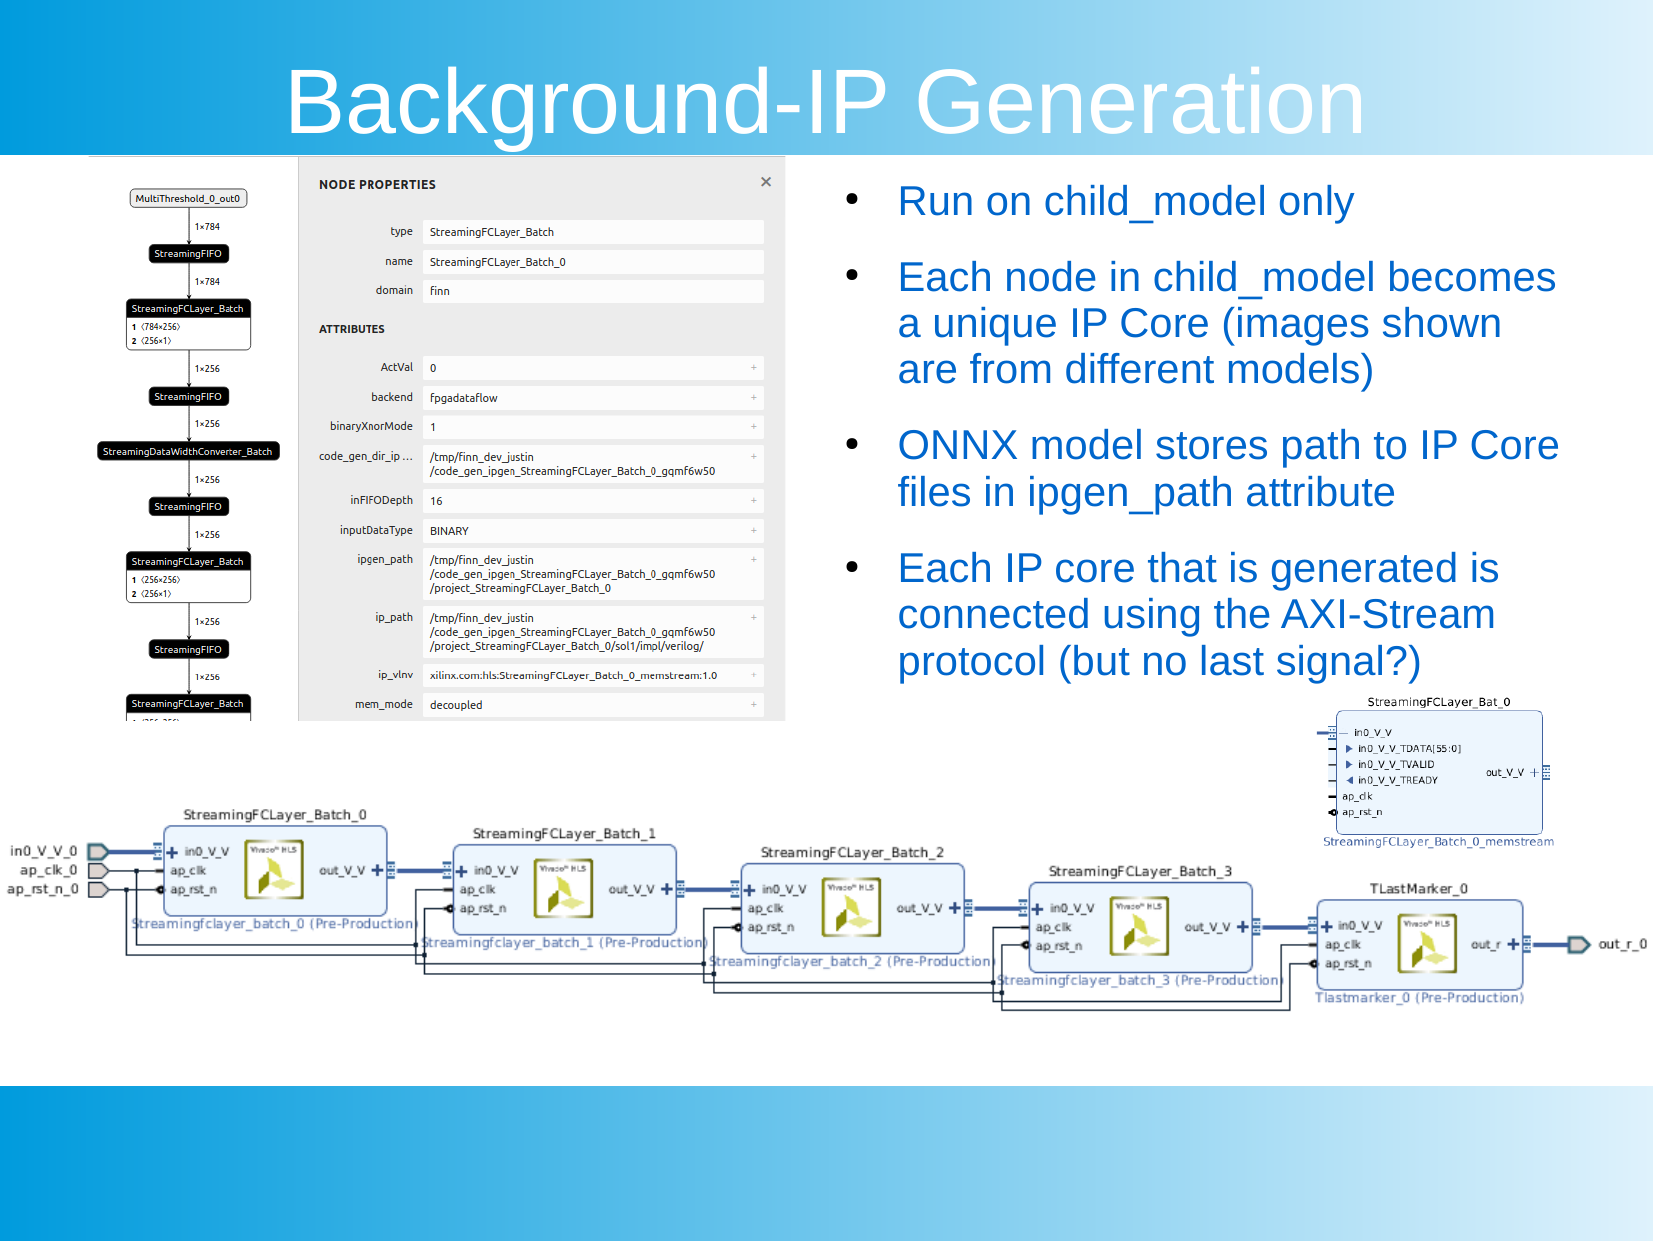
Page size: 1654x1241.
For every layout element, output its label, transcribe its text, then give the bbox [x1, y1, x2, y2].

list Run on child_model only Each node in child_model becomes a unique IP Core (images shown are from different models) ONNX model stores path to IP Core files in ipgen_path attribute Each IP core that is generated is connected using the AXI-Stream protocol (but no last signal?) [826, 177, 1571, 697]
title Background-IP Generation [82, 49, 1571, 155]
picture [88, 156, 786, 721]
picture [0, 685, 1654, 1046]
